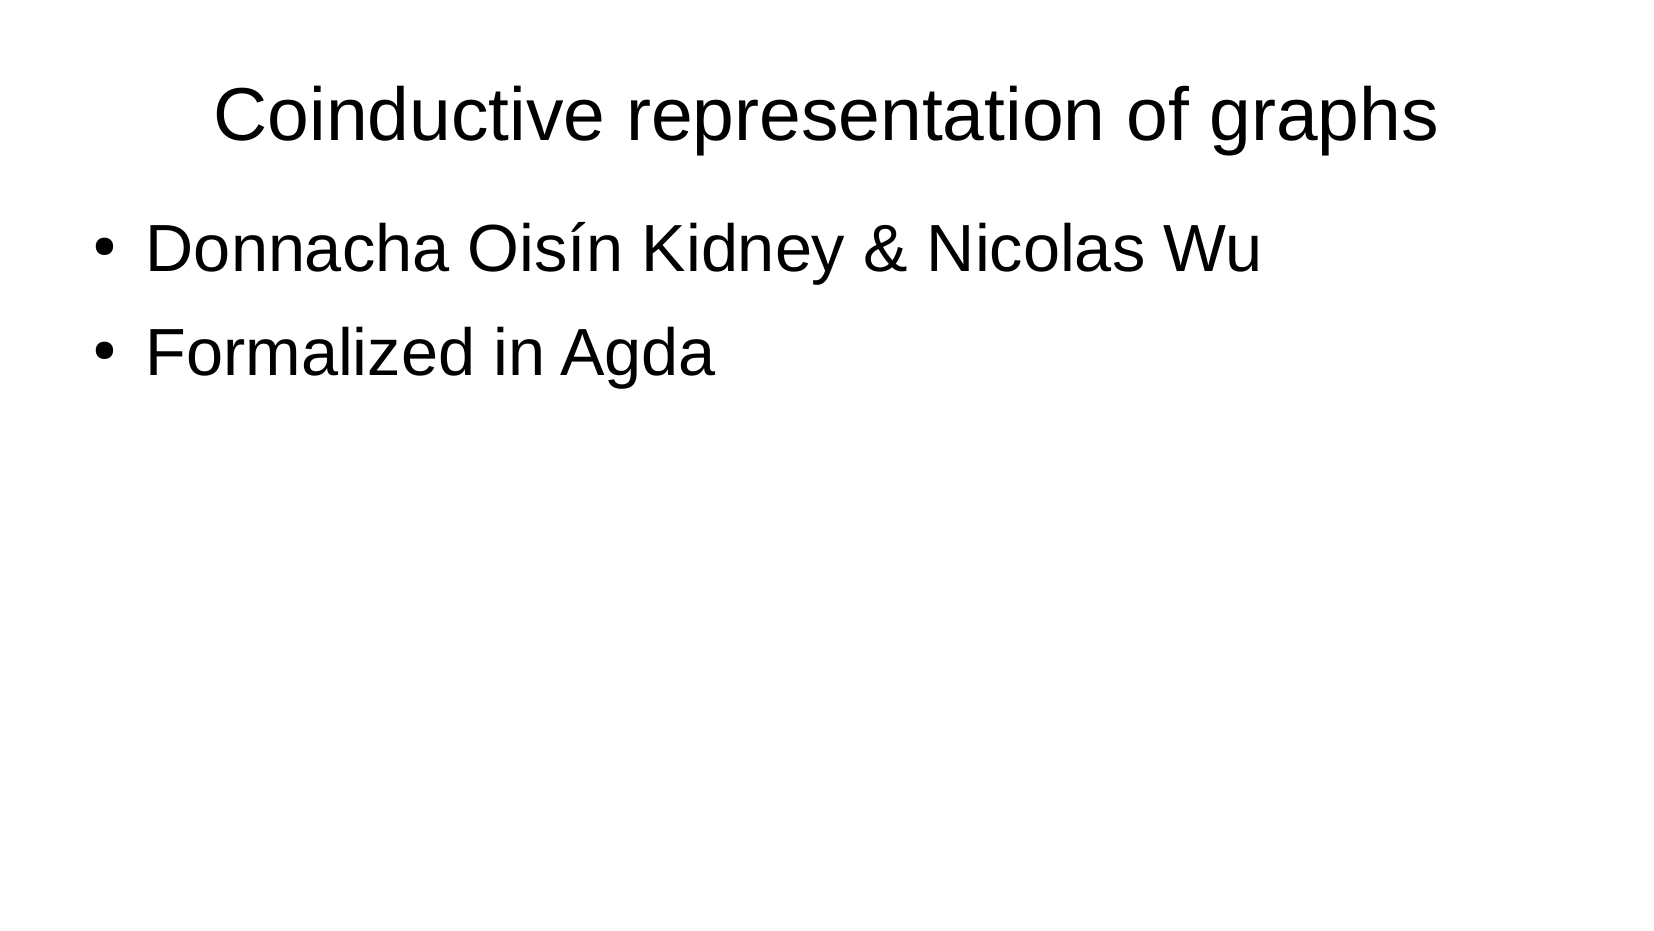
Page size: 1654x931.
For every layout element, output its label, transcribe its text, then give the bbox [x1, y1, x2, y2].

list Donnacha Oisín Kidney & Nicolas Wu Formalized in Agda [75, 210, 1564, 751]
title Coinductive representation of graphs [82, 37, 1571, 193]
